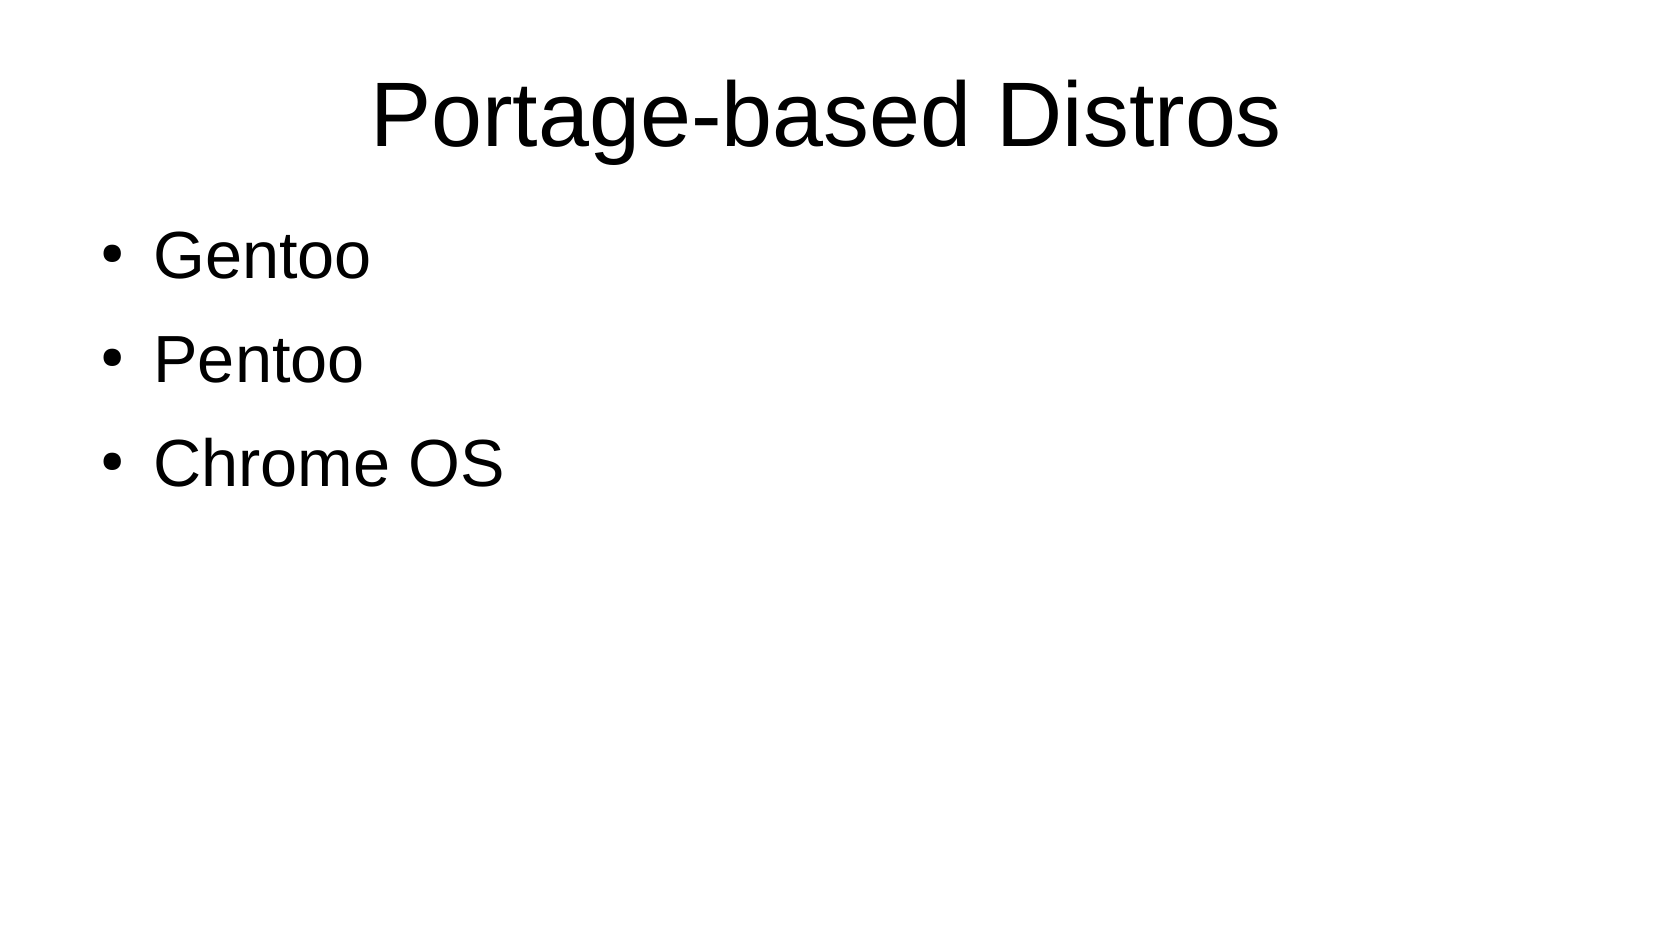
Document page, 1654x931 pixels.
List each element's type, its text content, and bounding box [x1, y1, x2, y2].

list Gentoo Pentoo Chrome OS [82, 217, 1571, 758]
title Portage-based Distros [82, 37, 1571, 193]
